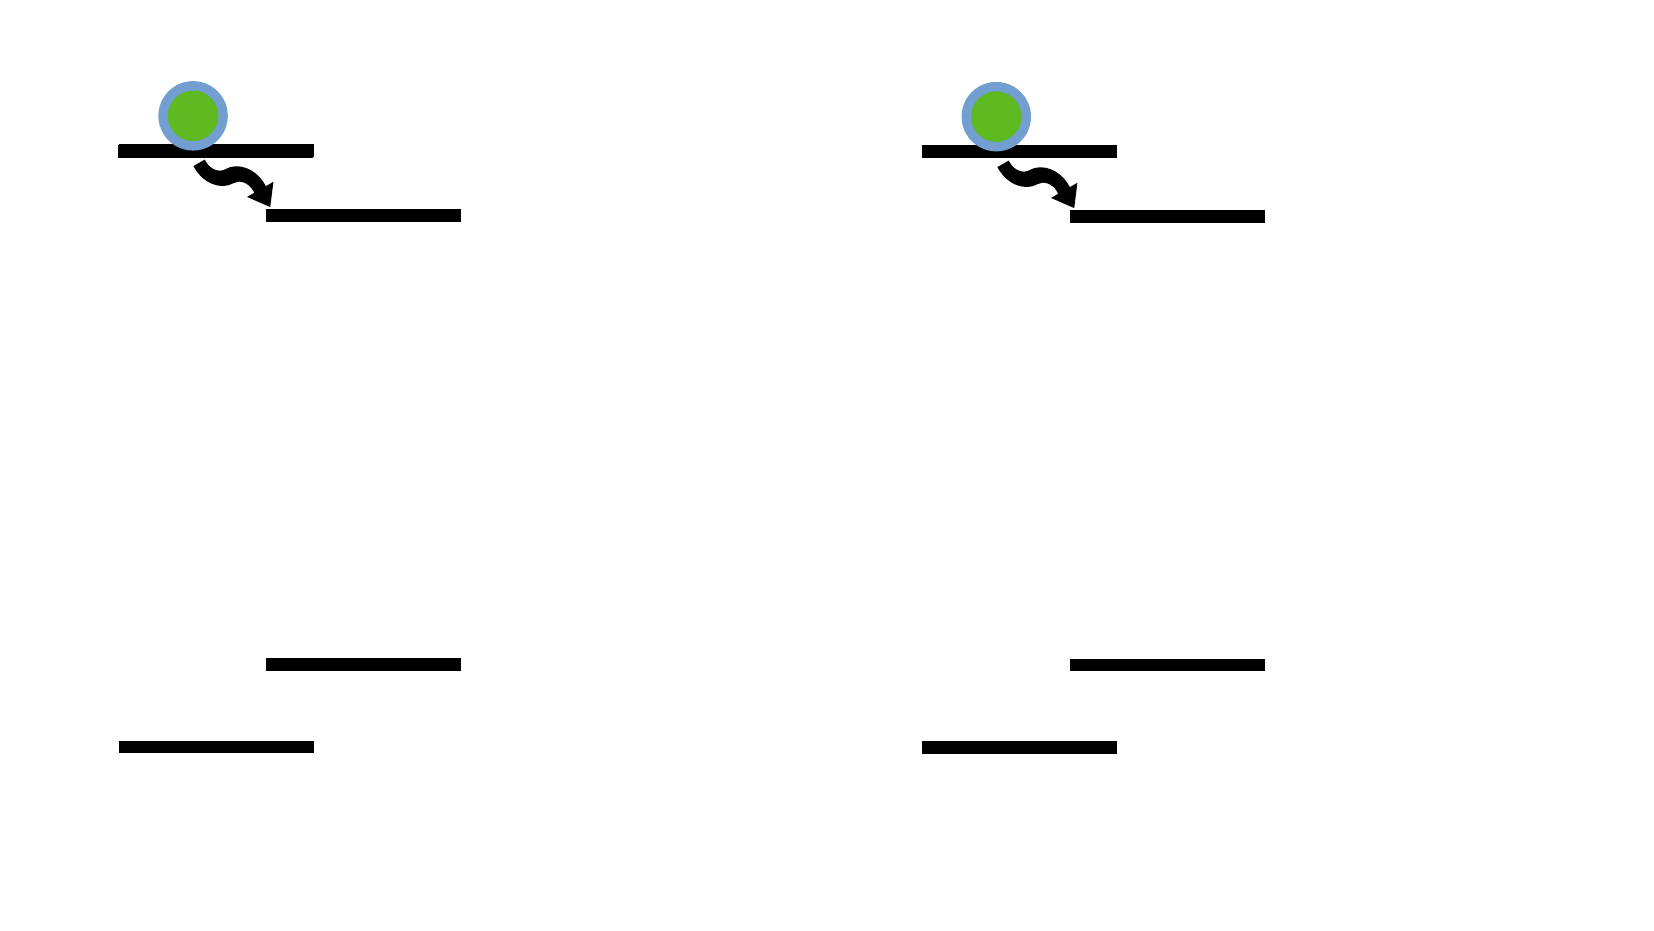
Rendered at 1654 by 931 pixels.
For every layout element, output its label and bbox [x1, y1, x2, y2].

text_box [997, 160, 1078, 209]
text_box [193, 159, 274, 208]
text_box [966, 86, 1027, 147]
text_box [163, 85, 224, 146]
